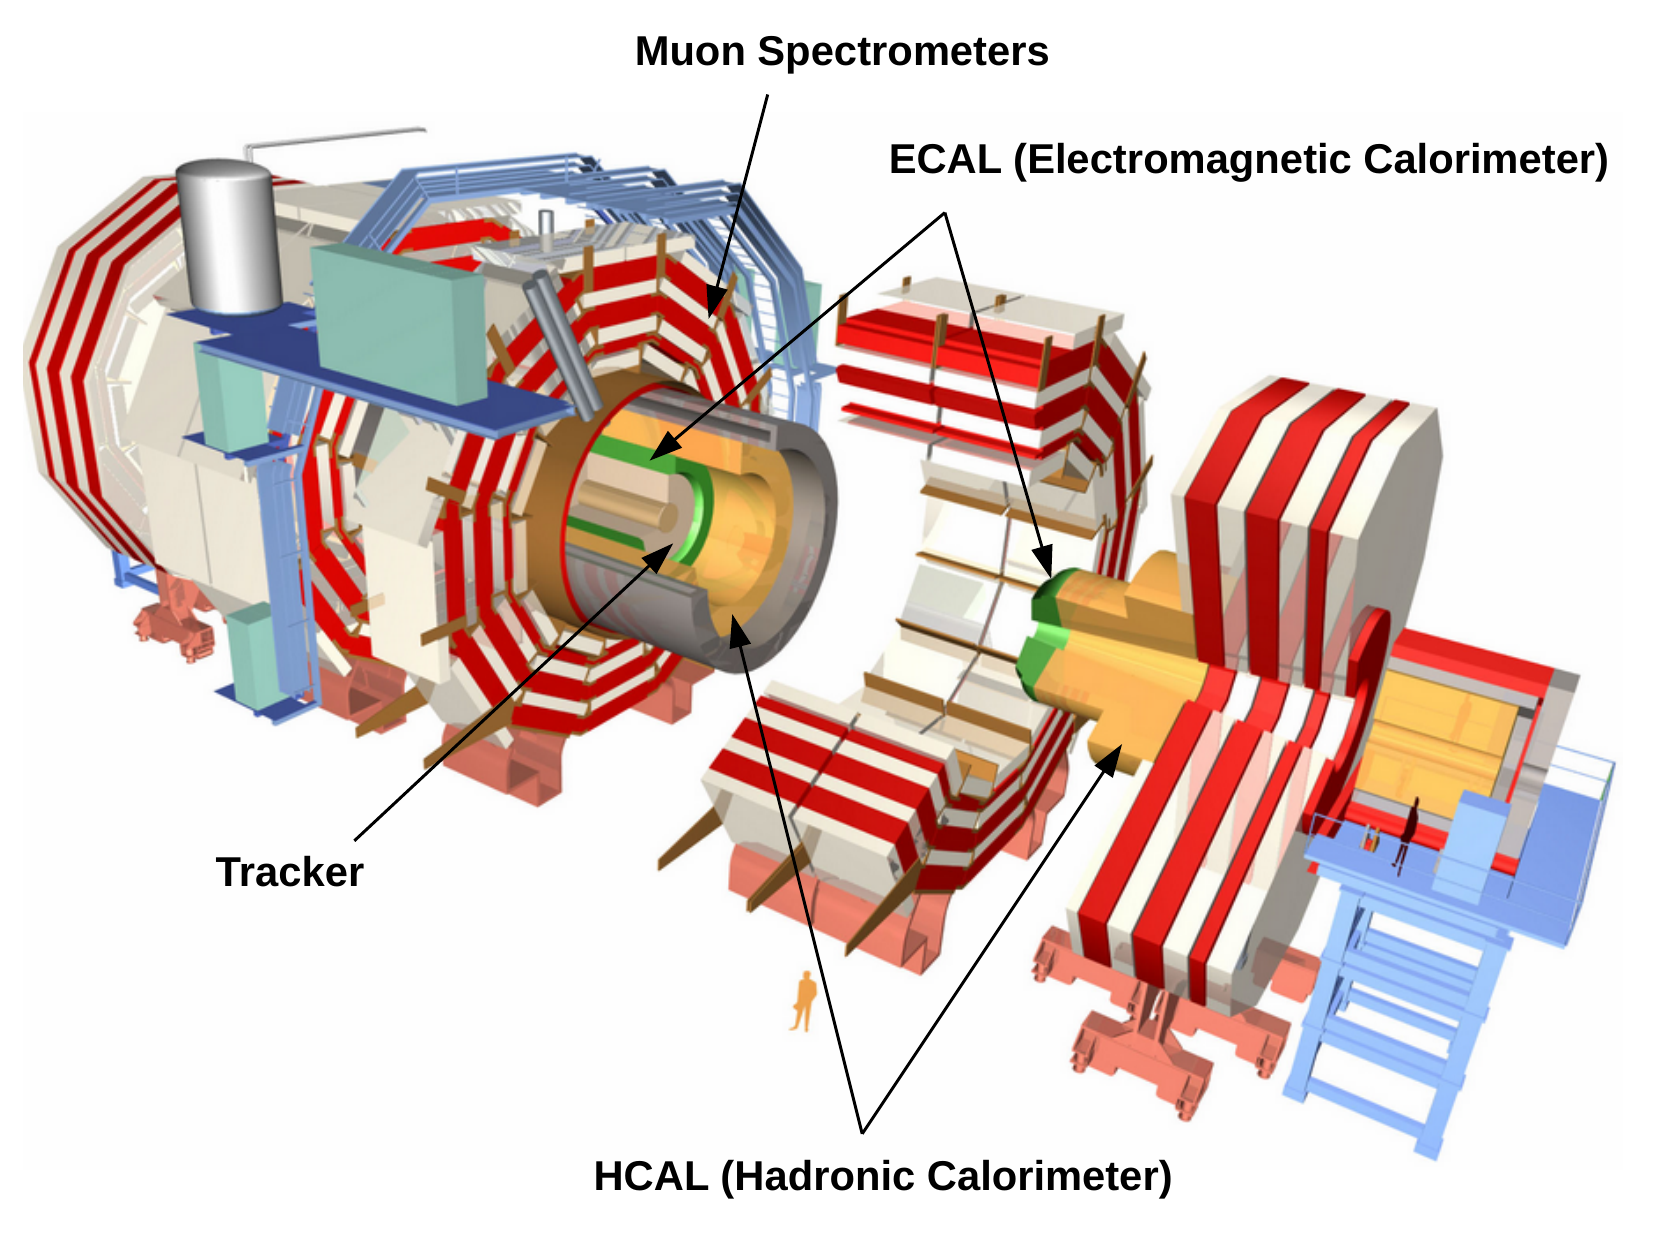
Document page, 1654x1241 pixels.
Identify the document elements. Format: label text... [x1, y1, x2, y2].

text_box HCAL (Hadronic Calorimeter) [578, 1145, 1276, 1207]
text_box ECAL (Electromagnetic Calorimeter) [874, 128, 1642, 190]
text_box Muon Spectrometers [620, 19, 1317, 101]
text_box Tracker [200, 840, 402, 903]
picture [23, 112, 1623, 1170]
